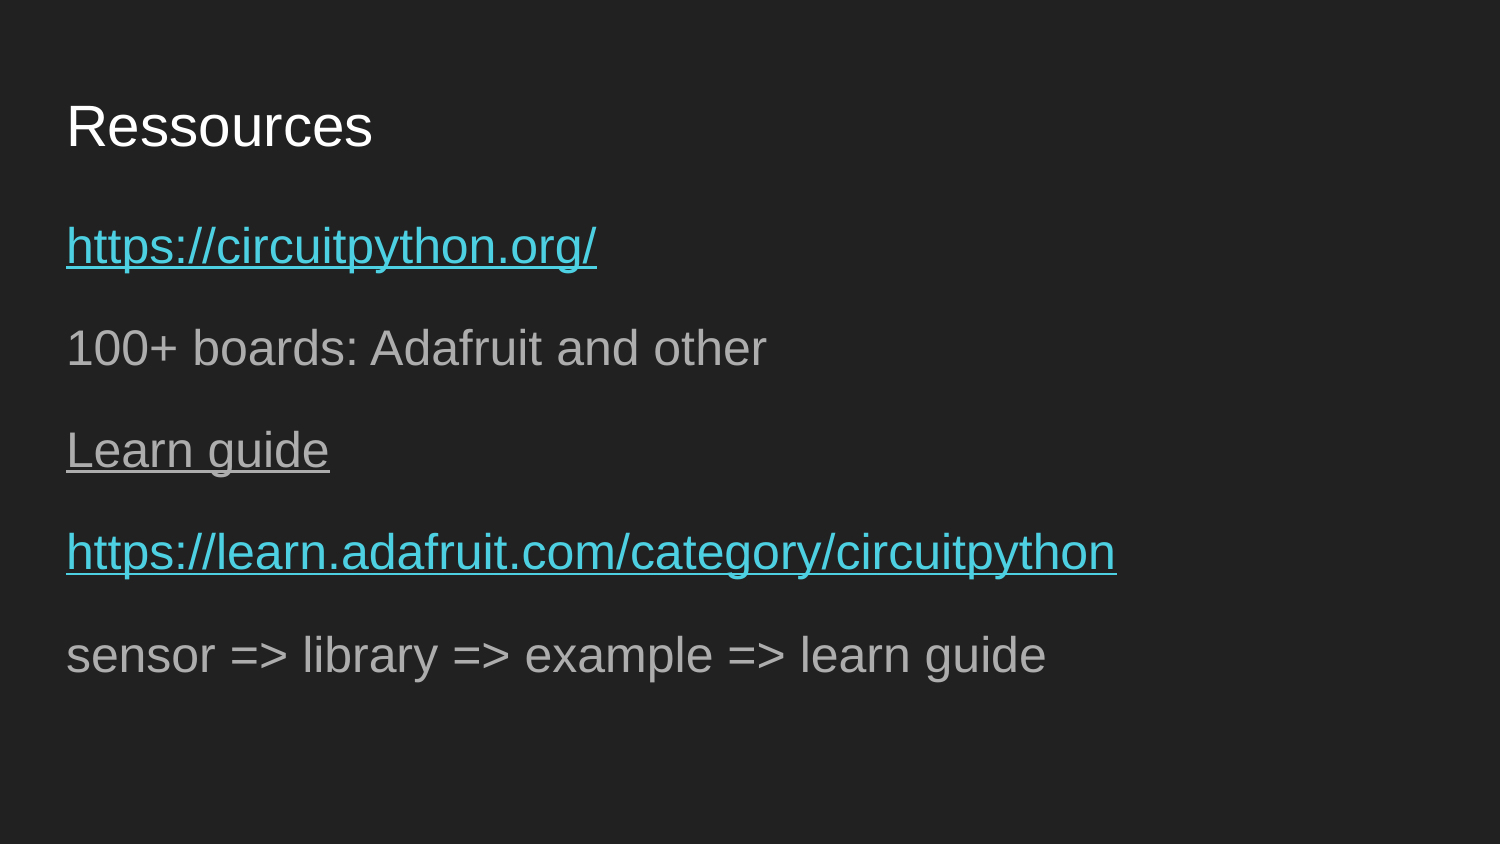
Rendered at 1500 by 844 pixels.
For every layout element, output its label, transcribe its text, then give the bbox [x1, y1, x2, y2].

title Ressources [51, 72, 1449, 167]
list https://circuitpython.org/ 100+ boards: Adafruit and other Learn guide https://learn.adafruit.com/category/circuitpython sensor => library => example => learn guide [51, 189, 1449, 750]
